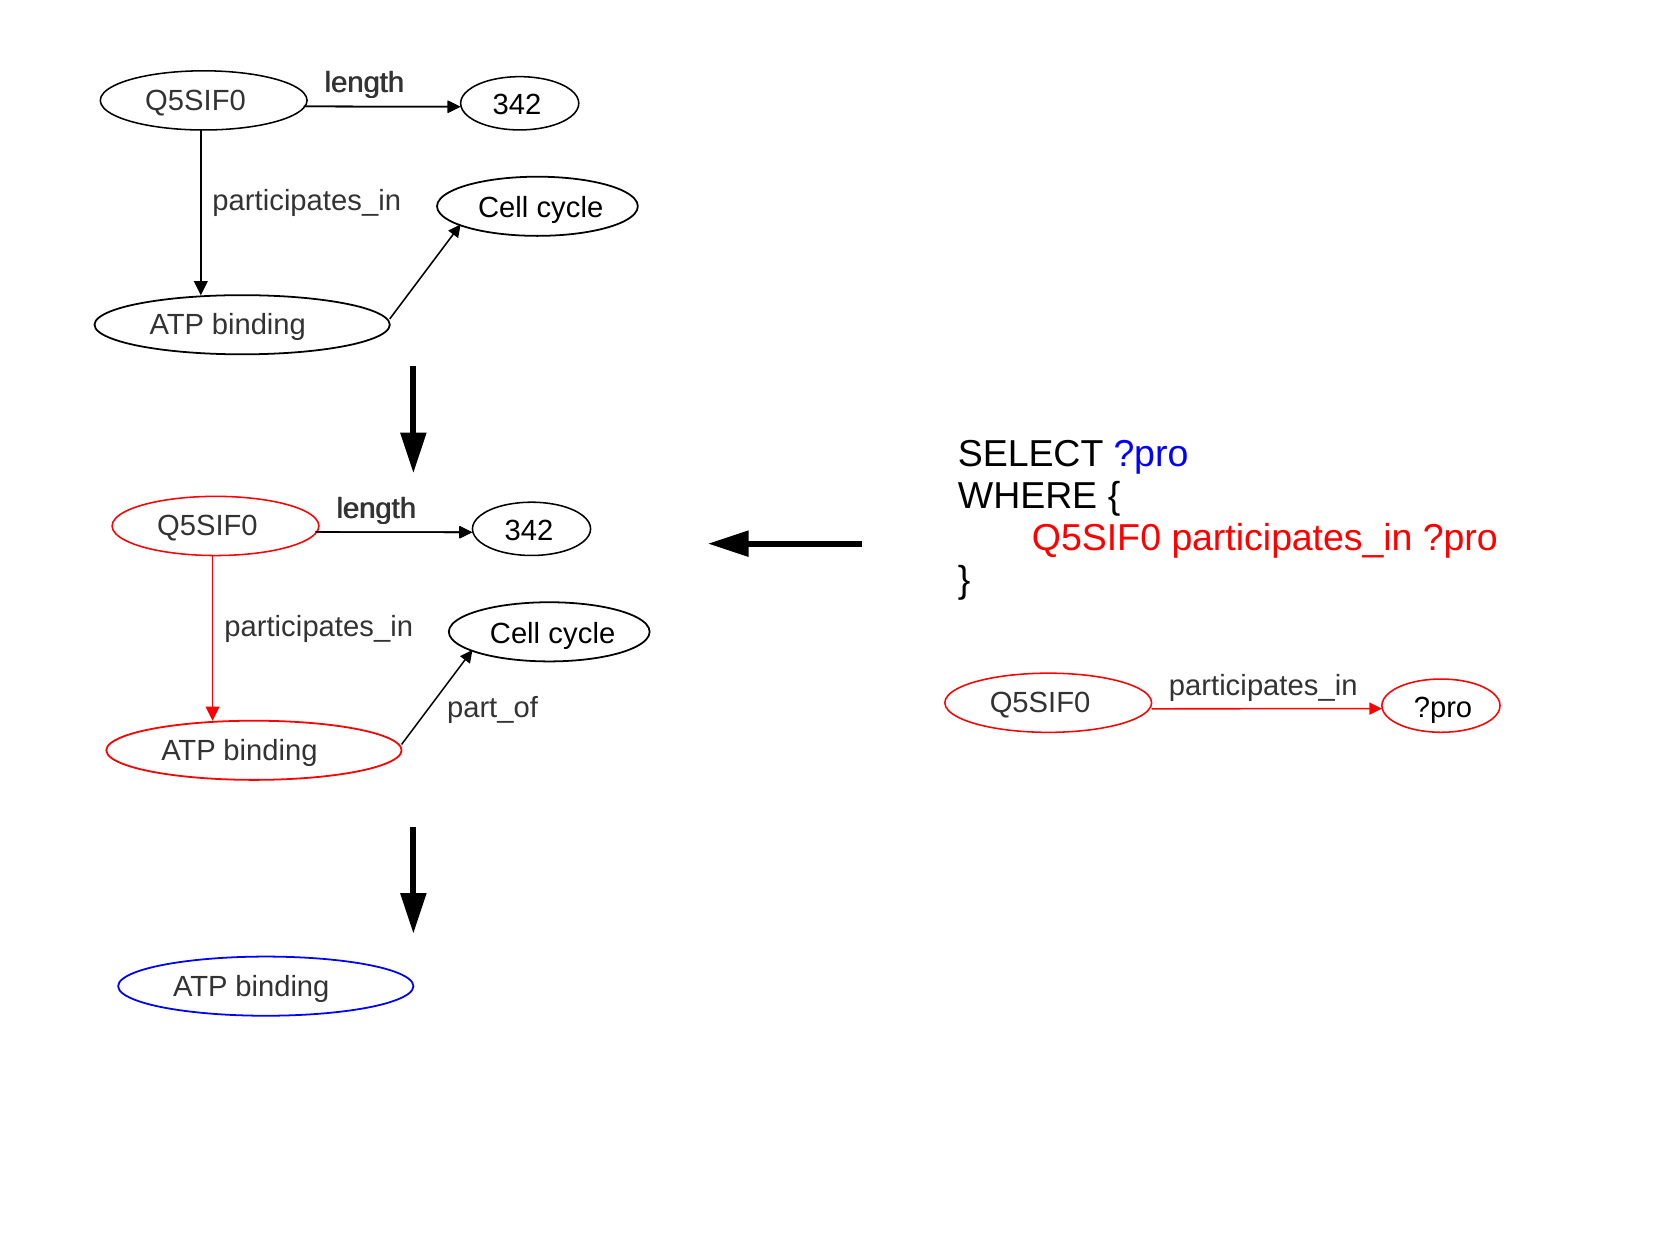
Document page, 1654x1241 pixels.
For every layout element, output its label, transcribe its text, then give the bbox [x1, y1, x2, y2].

text_box Cell cycle [437, 176, 638, 236]
text_box participates_in [212, 176, 449, 225]
text_box SELECT ?pro WHERE { Q5SIF0 participates_in ?pro } [943, 425, 1513, 650]
text_box length [336, 484, 626, 533]
text_box 342 [461, 107, 579, 130]
text_box length [324, 58, 614, 107]
text_box Q5SIF0 [100, 70, 308, 130]
text_box 342 [473, 533, 590, 556]
text_box participates_in [1168, 661, 1458, 710]
text_box ATP binding [118, 956, 414, 1016]
text_box ATP binding [106, 720, 402, 780]
text_box Cell cycle [448, 602, 650, 662]
text_box ?pro [1382, 680, 1501, 733]
text_box participates_in [224, 602, 461, 650]
text_box part_of [432, 685, 686, 734]
text_box ?pro [1459, 703, 1467, 715]
text_box Q5SIF0 [944, 673, 1152, 733]
text_box Q5SIF0 [112, 496, 319, 556]
text_box ATP binding [94, 295, 390, 355]
